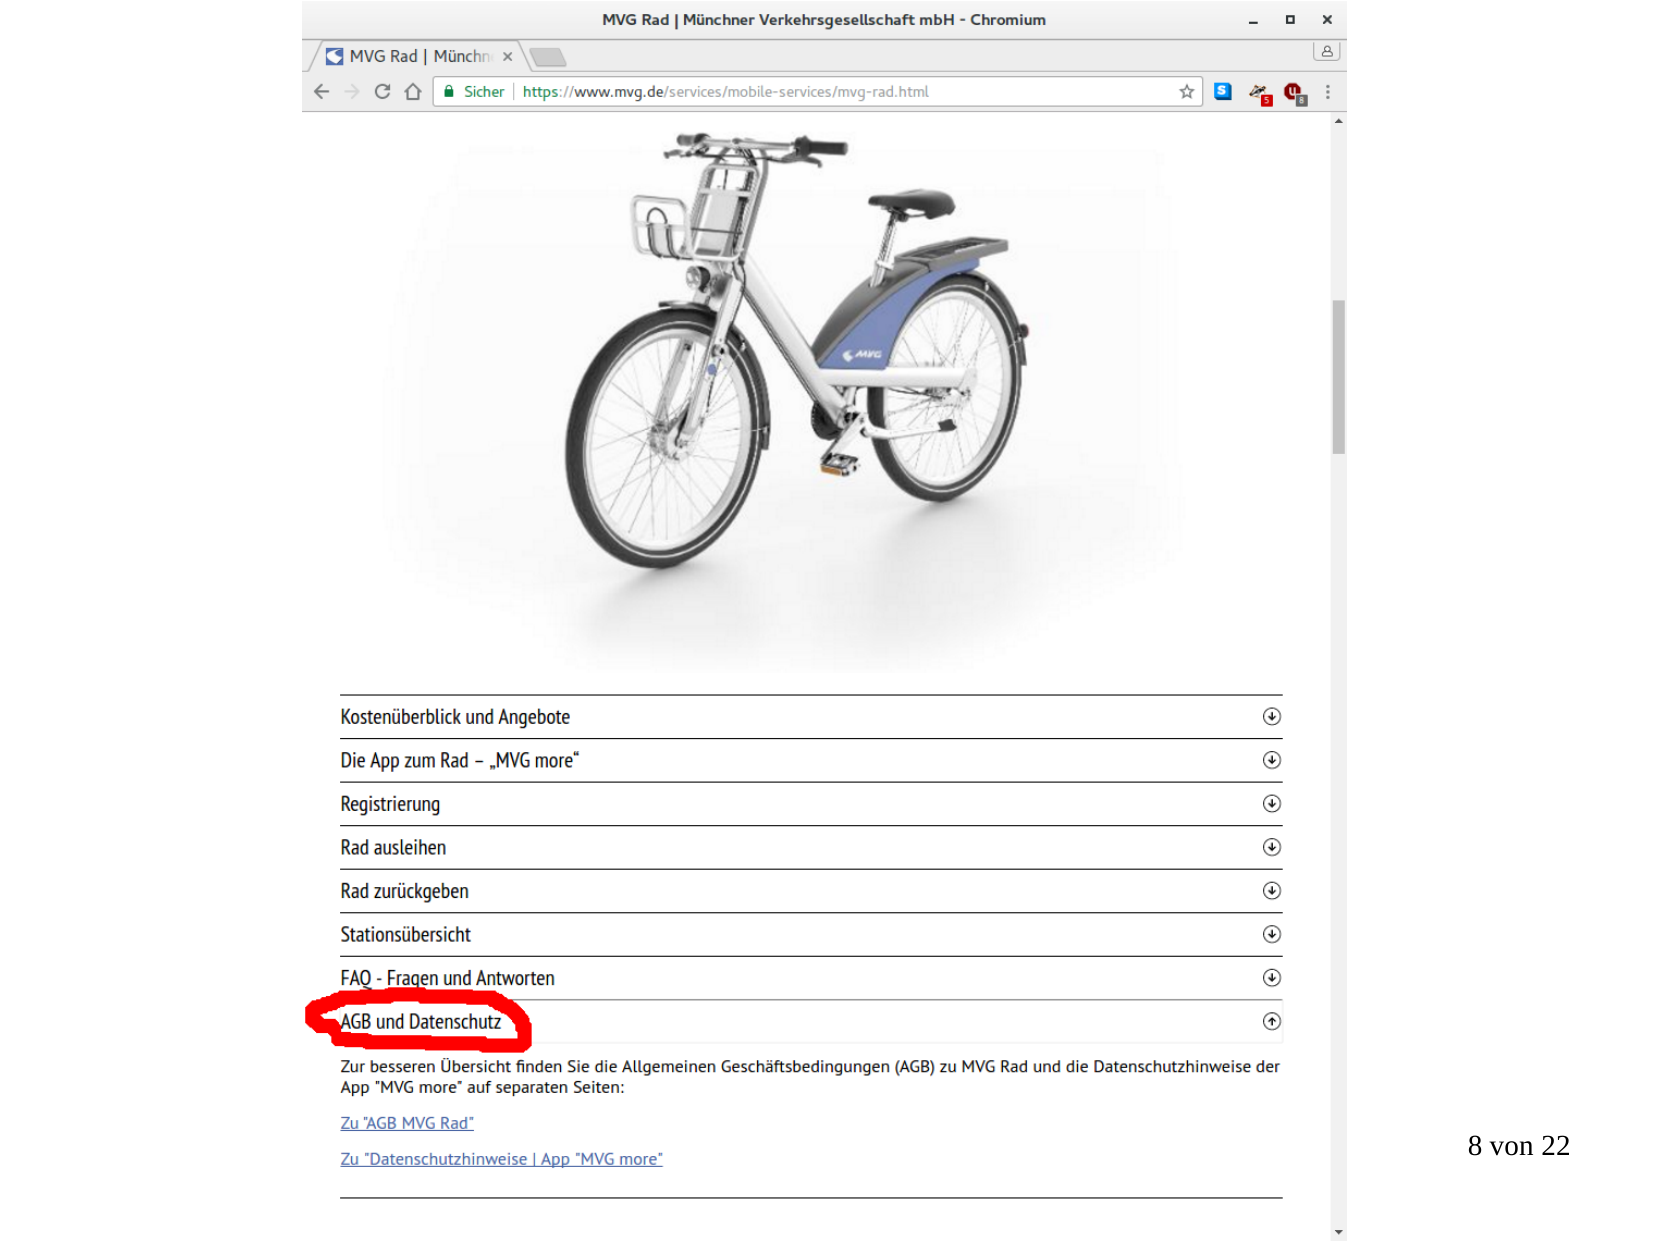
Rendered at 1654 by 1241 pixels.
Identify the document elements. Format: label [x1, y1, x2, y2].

picture [302, 0, 1347, 1241]
